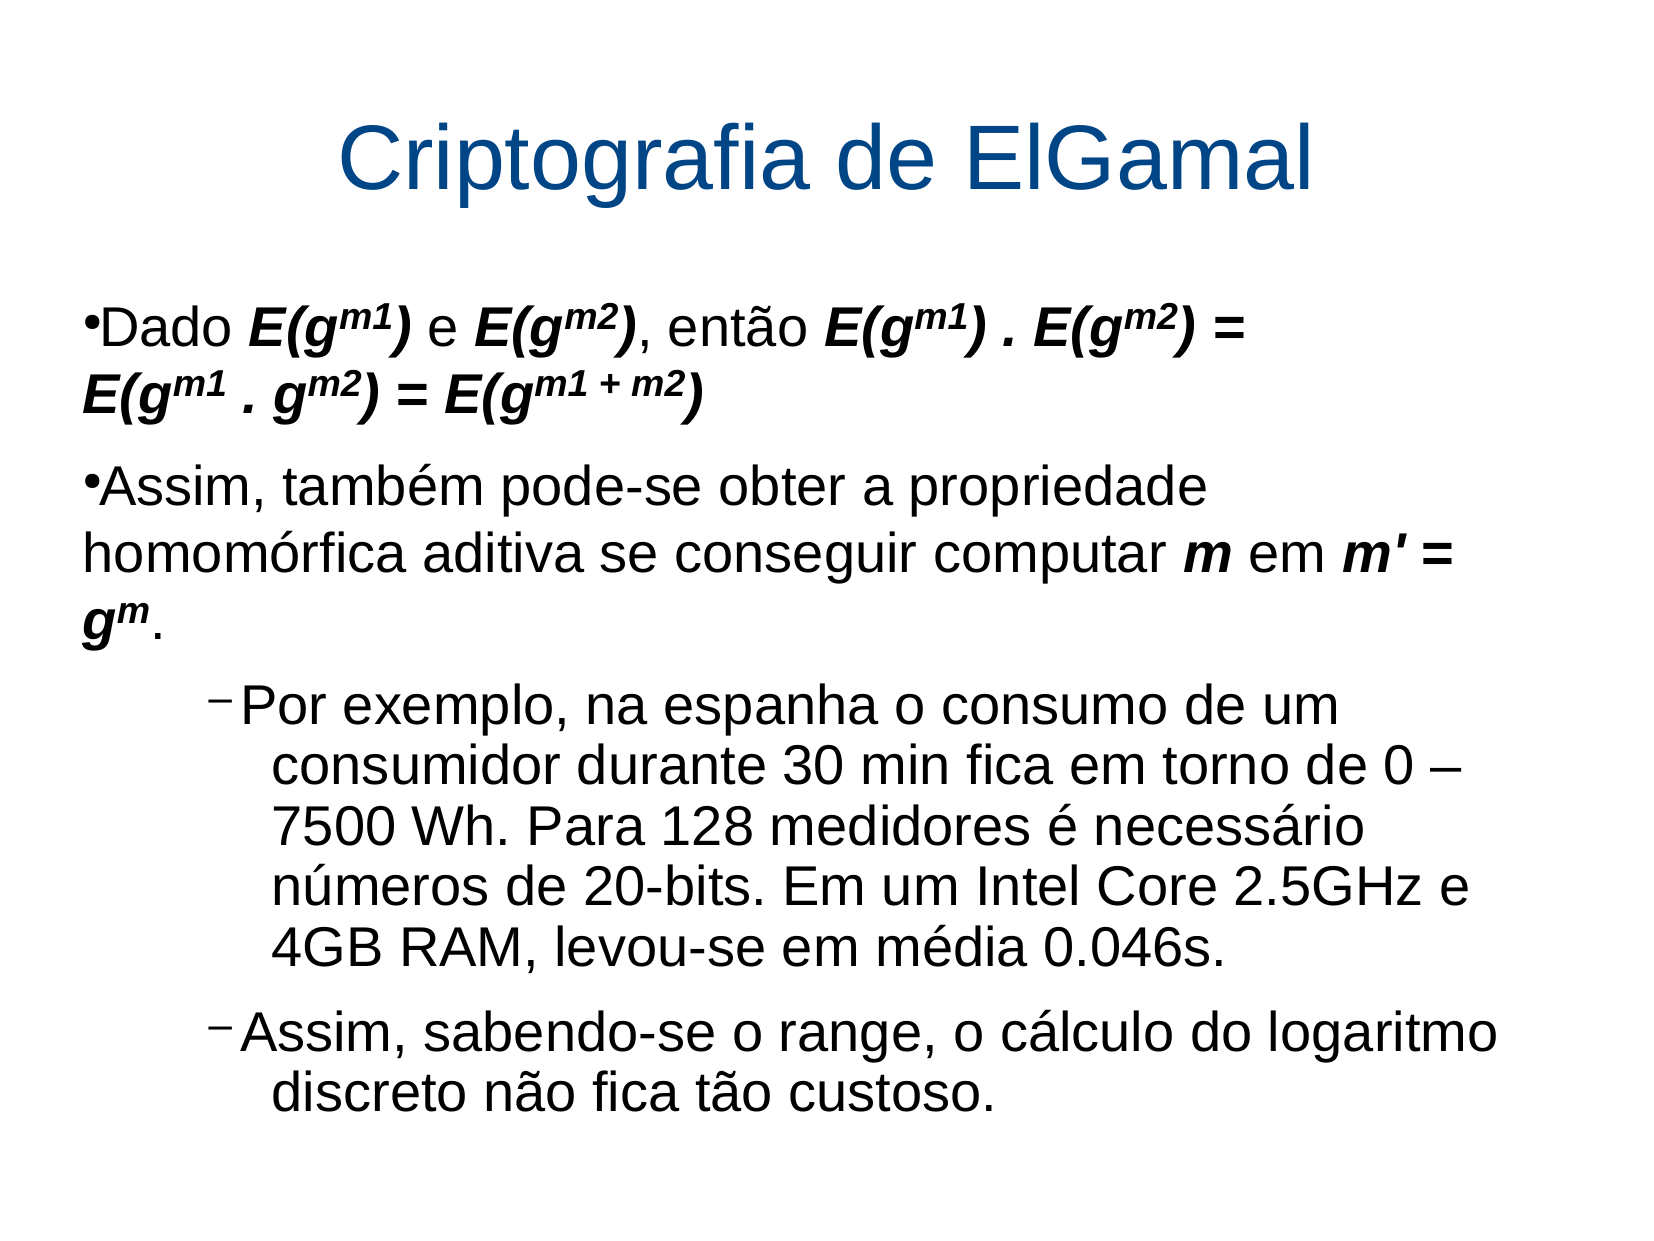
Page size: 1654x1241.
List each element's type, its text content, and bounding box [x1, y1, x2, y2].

title Criptografia de ElGamal [82, 49, 1571, 257]
list Dado E(gm1) e E(gm2), então E(gm1) . E(gm2) = E(gm1 . gm2) = E(gm1 + m2) Assim, também pode-se obter a propriedade homomórfica aditiva se conseguir computar m em m' = gm. Por exemplo, na espanha o consumo de um consumidor durante 30 min fica em torno de 0 – 7500 Wh. Para 128 medidores é necessário números de 20-bits. Em um Intel Core 2.5GHz e 4GB RAM, levou-se em média 0.046s. Assim, sabendo-se o range, o cálculo do logaritmo discreto não fica tão custoso. [82, 290, 1538, 1126]
